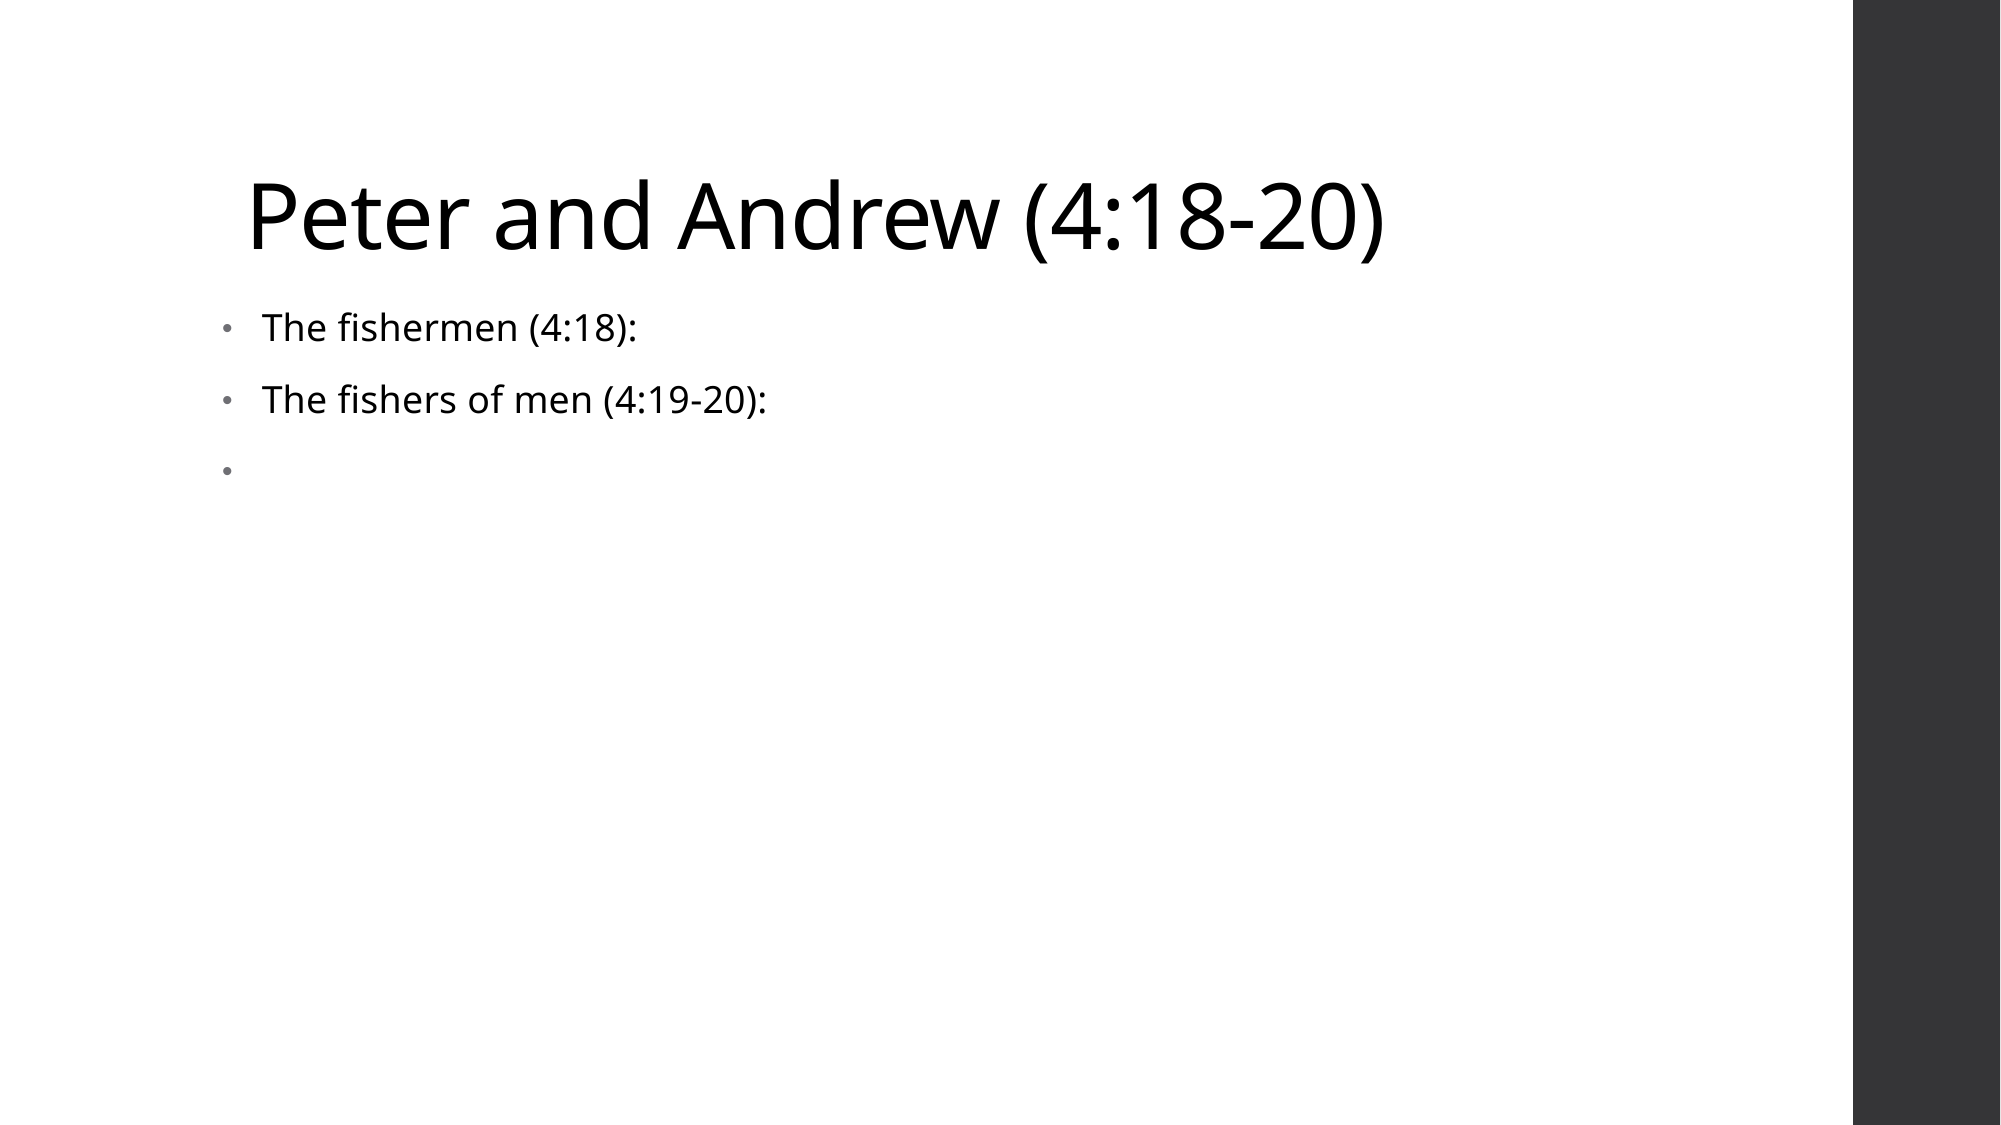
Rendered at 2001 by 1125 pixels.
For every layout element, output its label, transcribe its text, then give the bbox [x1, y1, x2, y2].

list The fishermen (4:18): The fishers of men (4:19-20): [206, 299, 1617, 1014]
title Peter and Andrew (4:18-20) [206, 60, 1797, 278]
